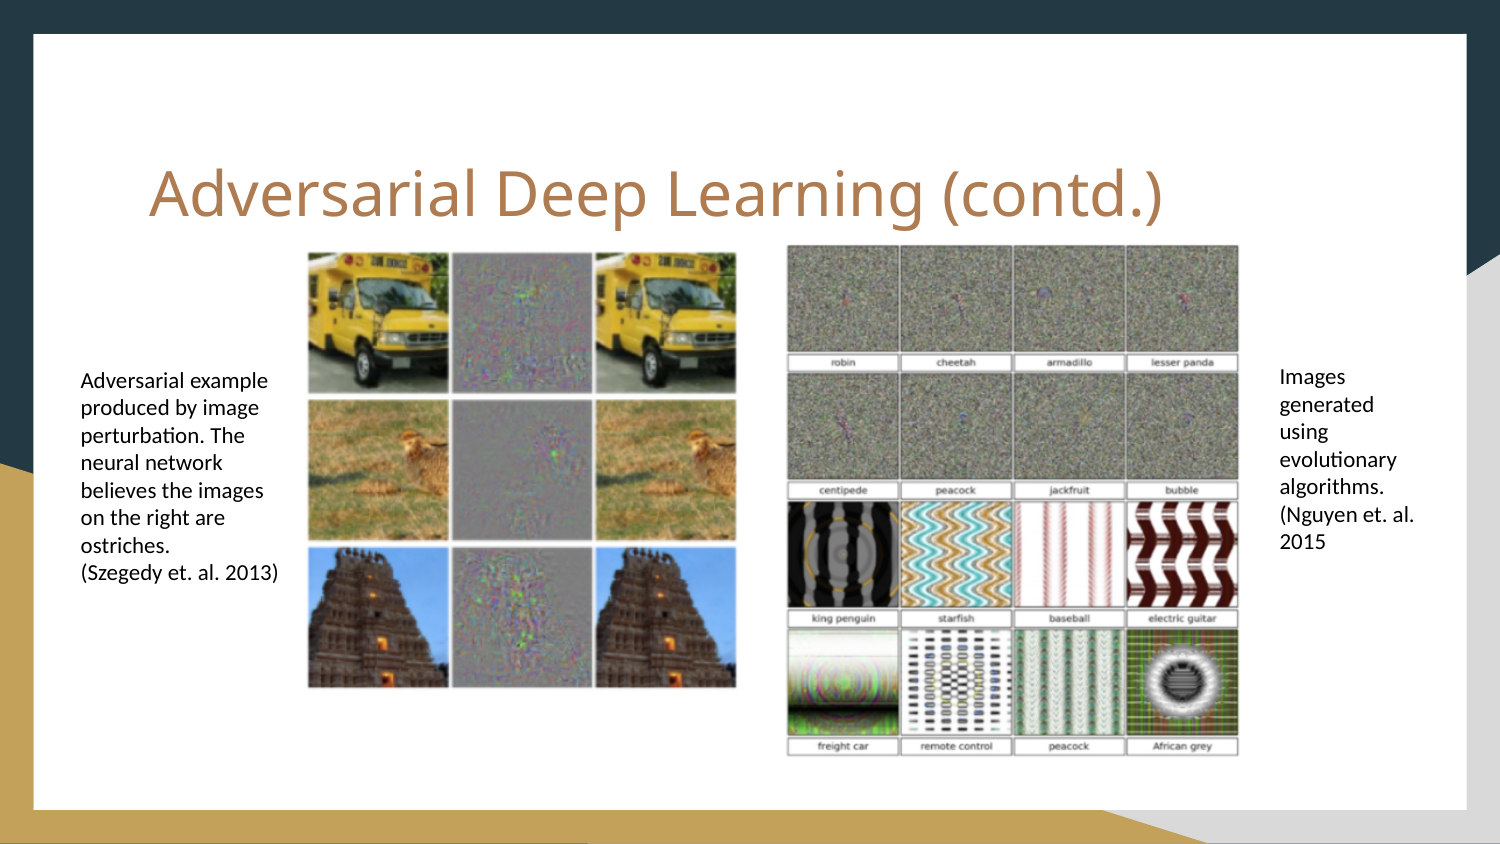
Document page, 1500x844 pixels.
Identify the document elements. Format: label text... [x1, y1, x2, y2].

picture [280, 236, 1257, 778]
text_box Adversarial example produced by image perturbation. The neural network believes the images on the right are ostriches. (Szegedy et. al. 2013) [65, 350, 300, 602]
text_box Images generated using evolutionary algorithms. (Nguyen et. al. 2015 [1264, 346, 1444, 602]
title Adversarial Deep Learning (contd.) [134, 138, 1366, 296]
